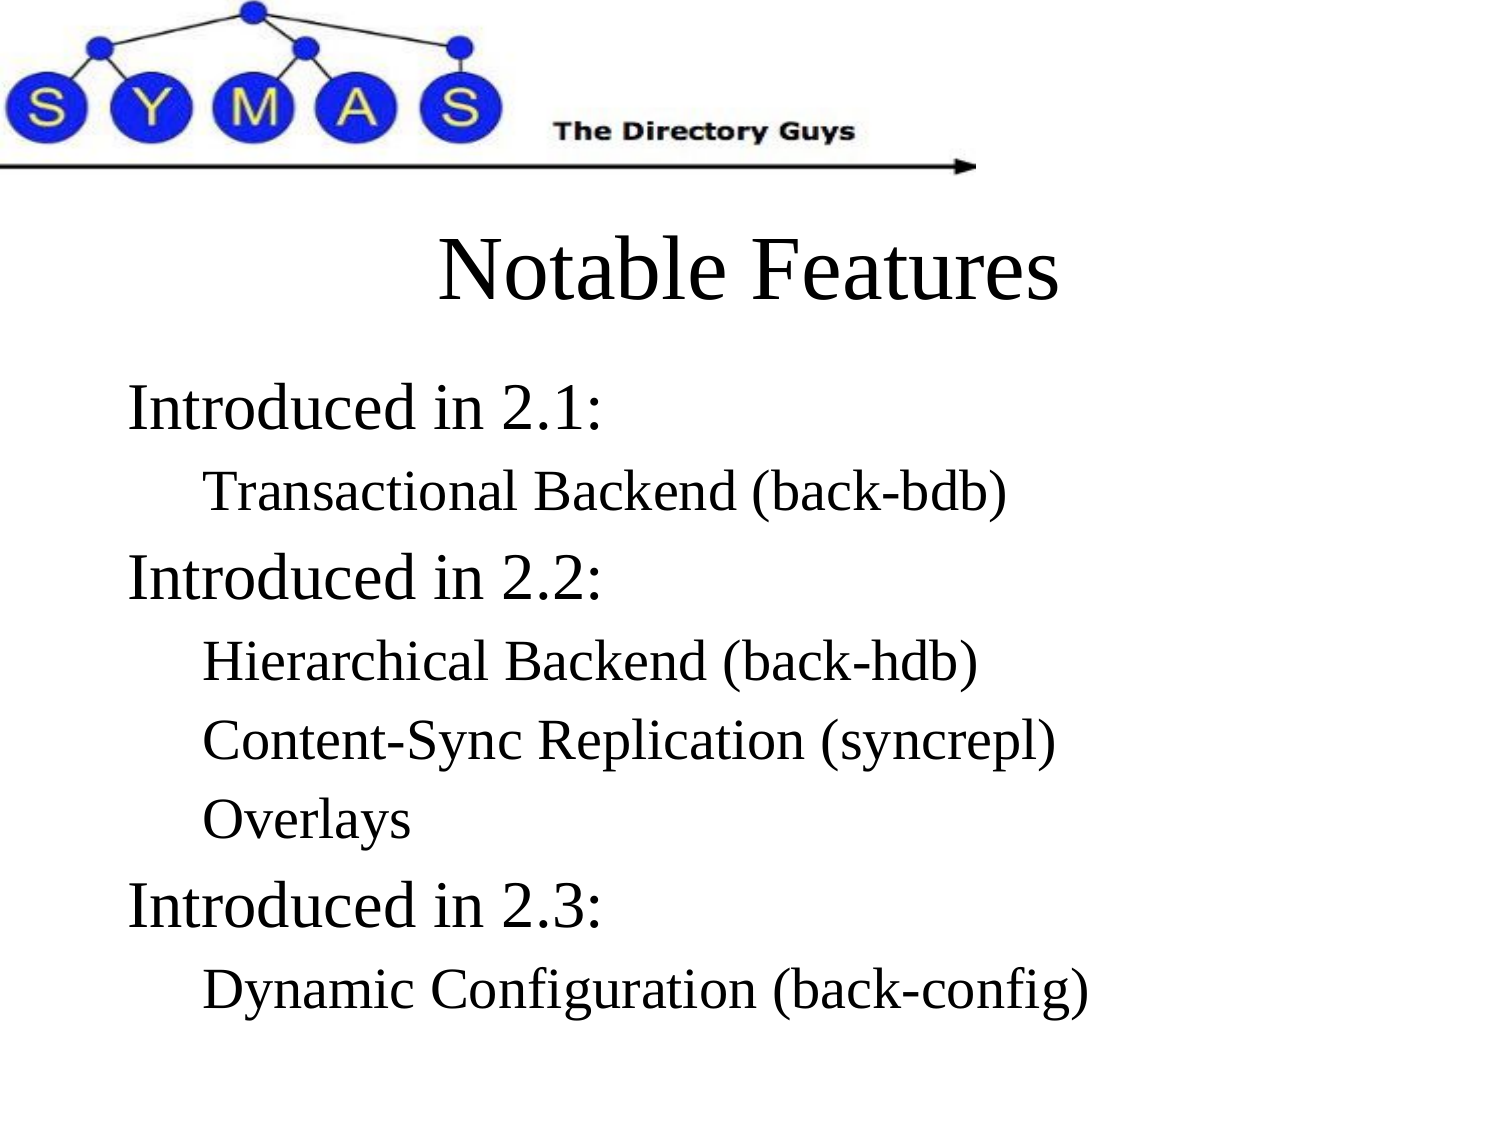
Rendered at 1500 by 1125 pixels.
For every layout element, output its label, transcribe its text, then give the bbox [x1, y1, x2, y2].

list Introduced in 2.1: Transactional Backend (back-bdb) Introduced in 2.2: Hierarchical Backend (back-hdb) Content-Sync Replication (syncrepl) Overlays Introduced in 2.3: Dynamic Configuration (back-config) [112, 362, 1388, 1038]
title Notable Features [112, 187, 1388, 351]
picture [0, 0, 976, 188]
